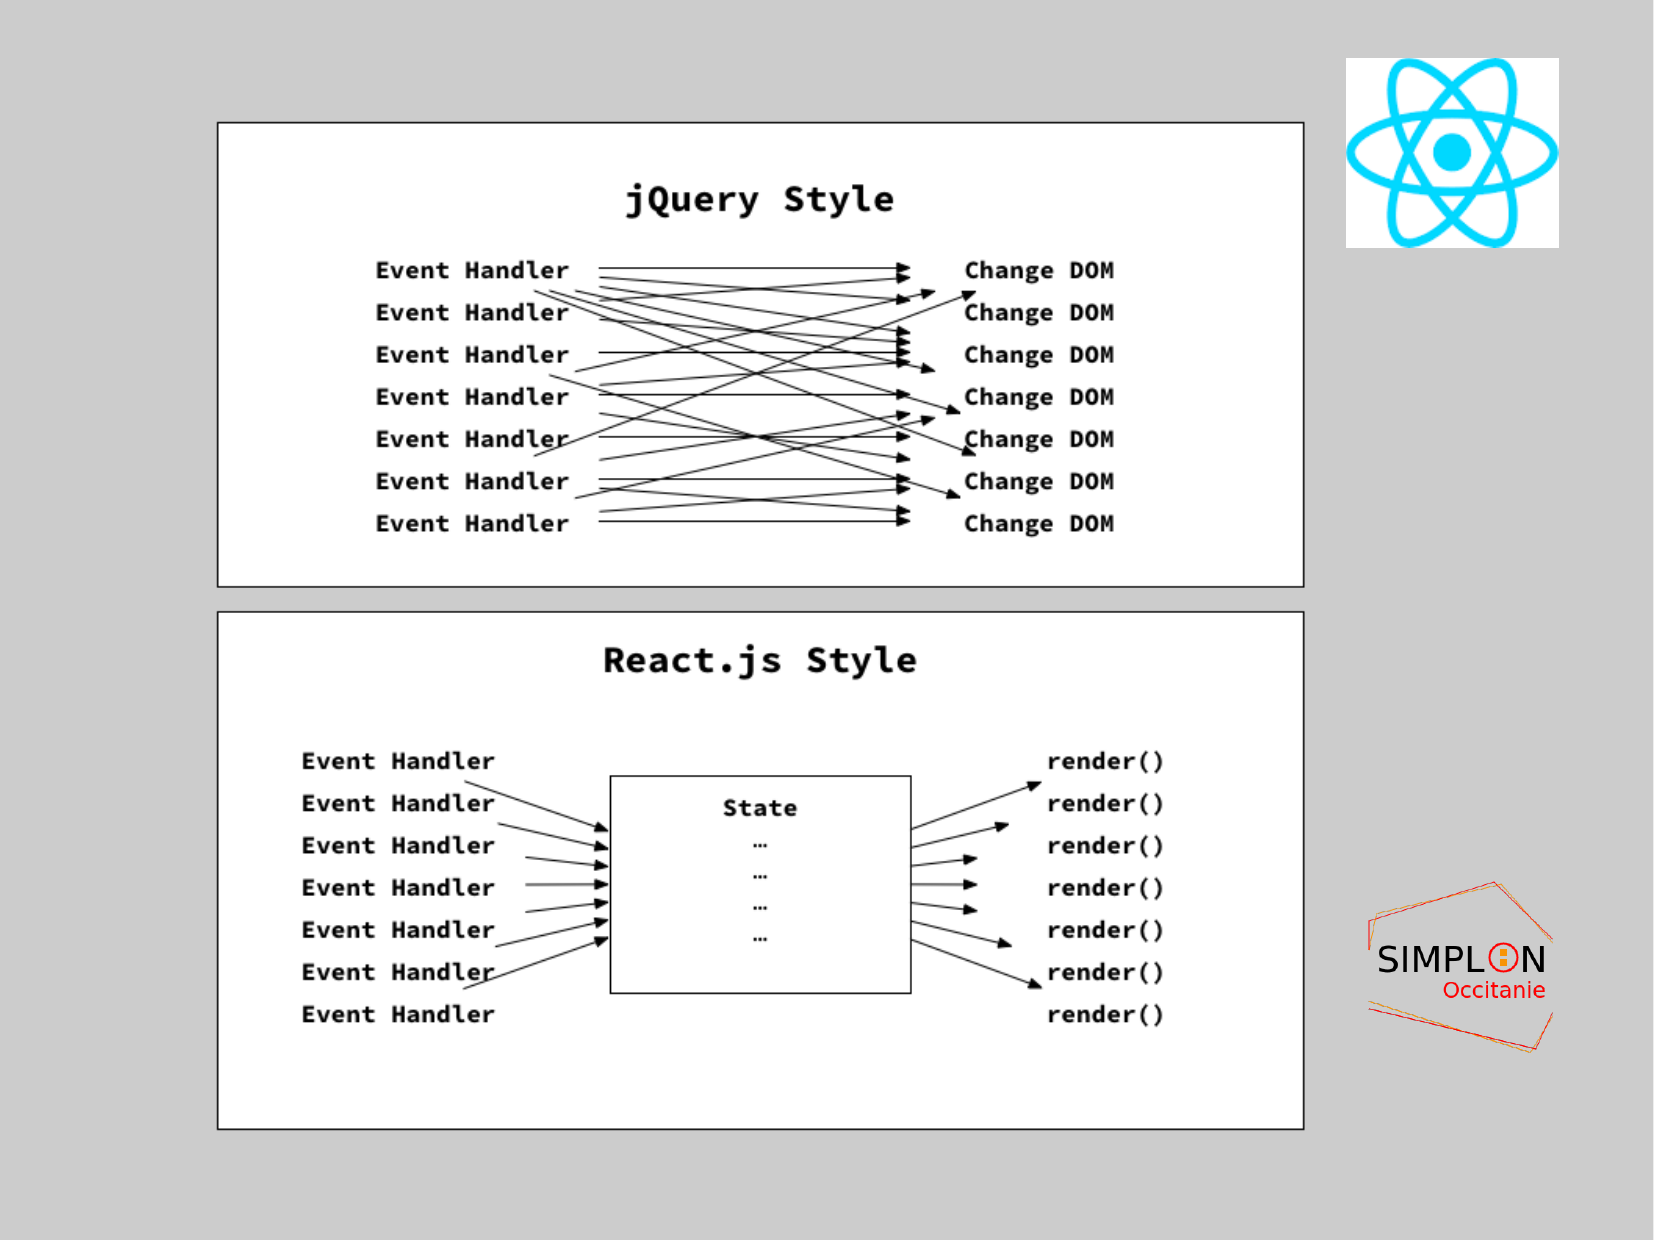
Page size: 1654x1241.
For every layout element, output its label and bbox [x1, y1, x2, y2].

picture [1346, 58, 1559, 249]
picture [200, 105, 1322, 1146]
picture [1368, 881, 1553, 1053]
